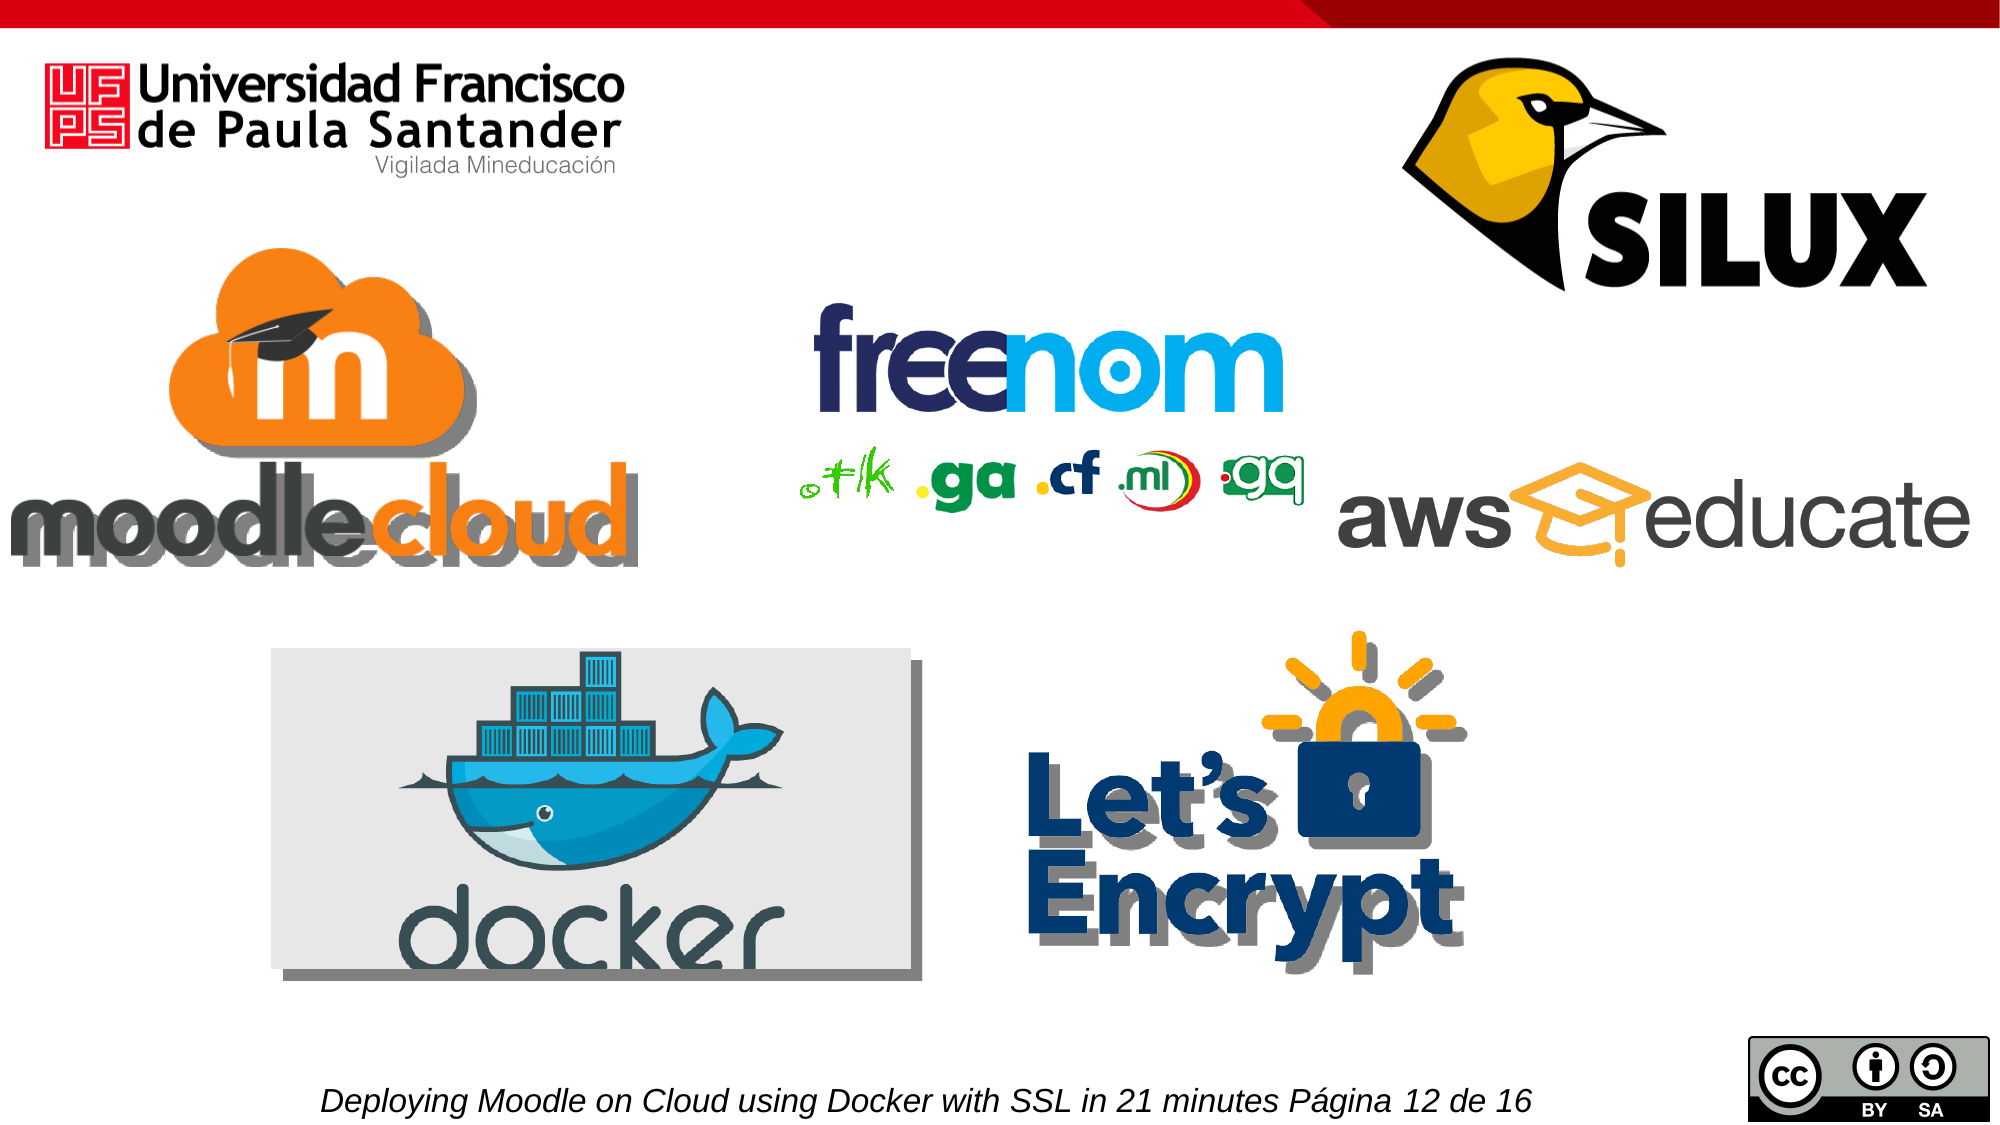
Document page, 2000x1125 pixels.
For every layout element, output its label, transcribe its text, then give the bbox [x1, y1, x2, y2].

text_box Deploying Moodle on Cloud using Docker with SSL in 21 minutes Página <número> de 16 [305, 1074, 1695, 1125]
picture [0, 0, 2000, 1125]
